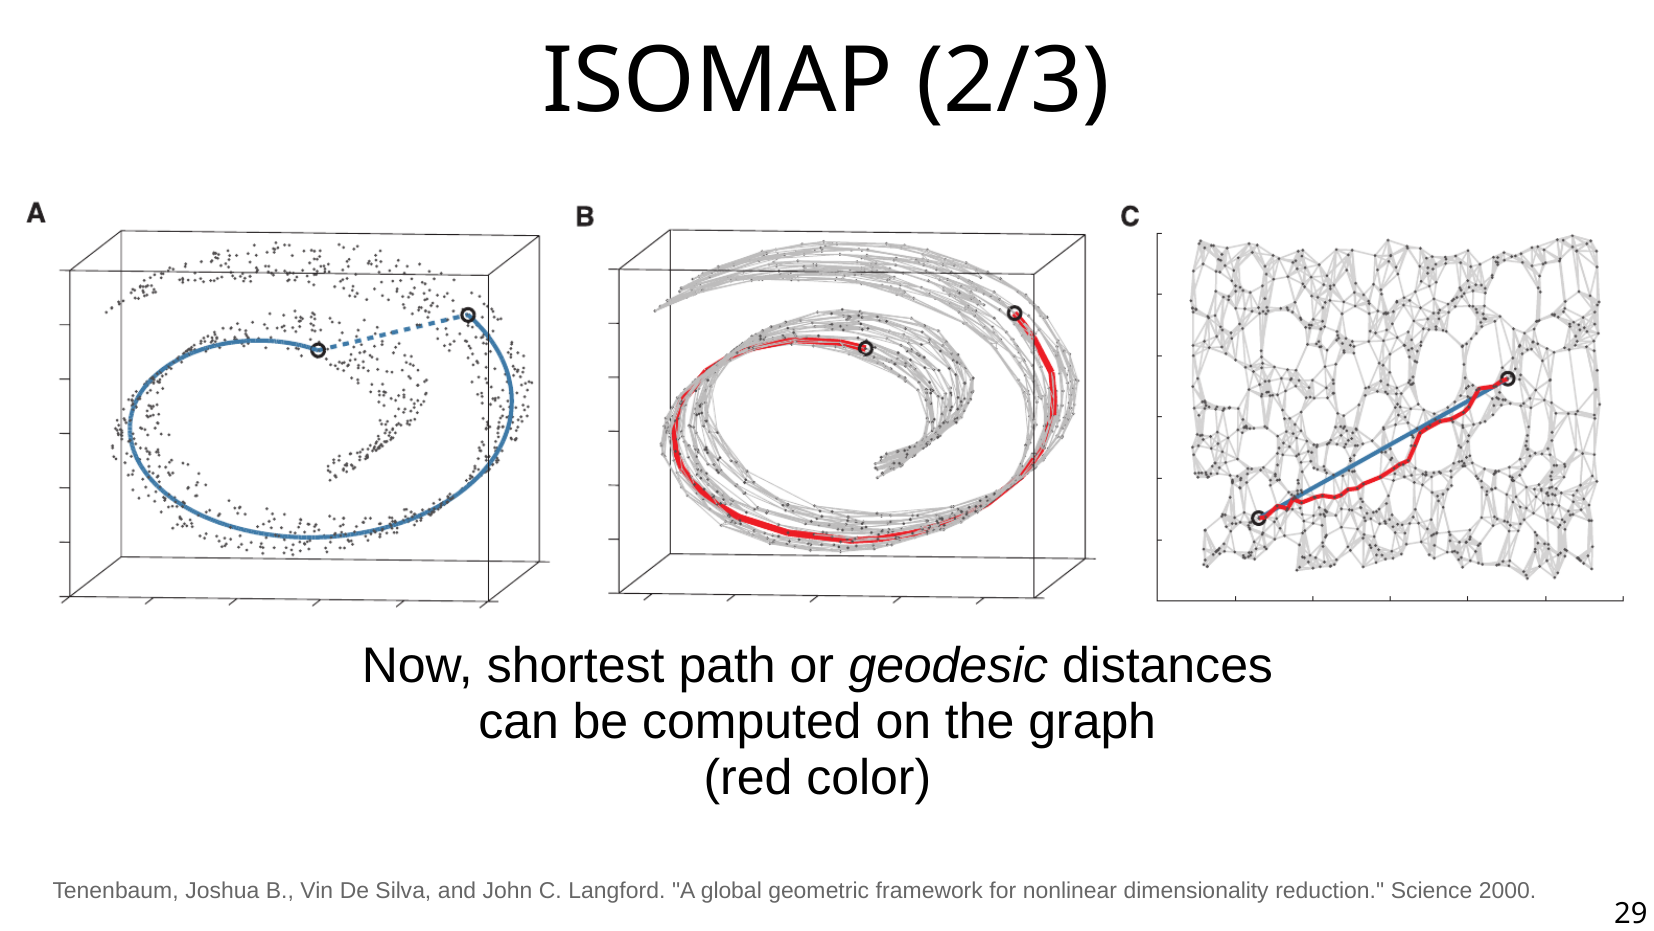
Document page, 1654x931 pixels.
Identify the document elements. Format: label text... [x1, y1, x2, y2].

text_box Tenenbaum, Joshua B., Vin De Silva, and John C. Langford. "A global geometric framework for nonlinear dimensionality reduction." Science 2000. [0, 870, 1591, 931]
picture [0, 189, 1653, 616]
text_box Now, shortest path or geodesic distances can be computed on the graph (red color) [330, 630, 1306, 813]
title ISOMAP (2/3) [82, 1, 1571, 151]
